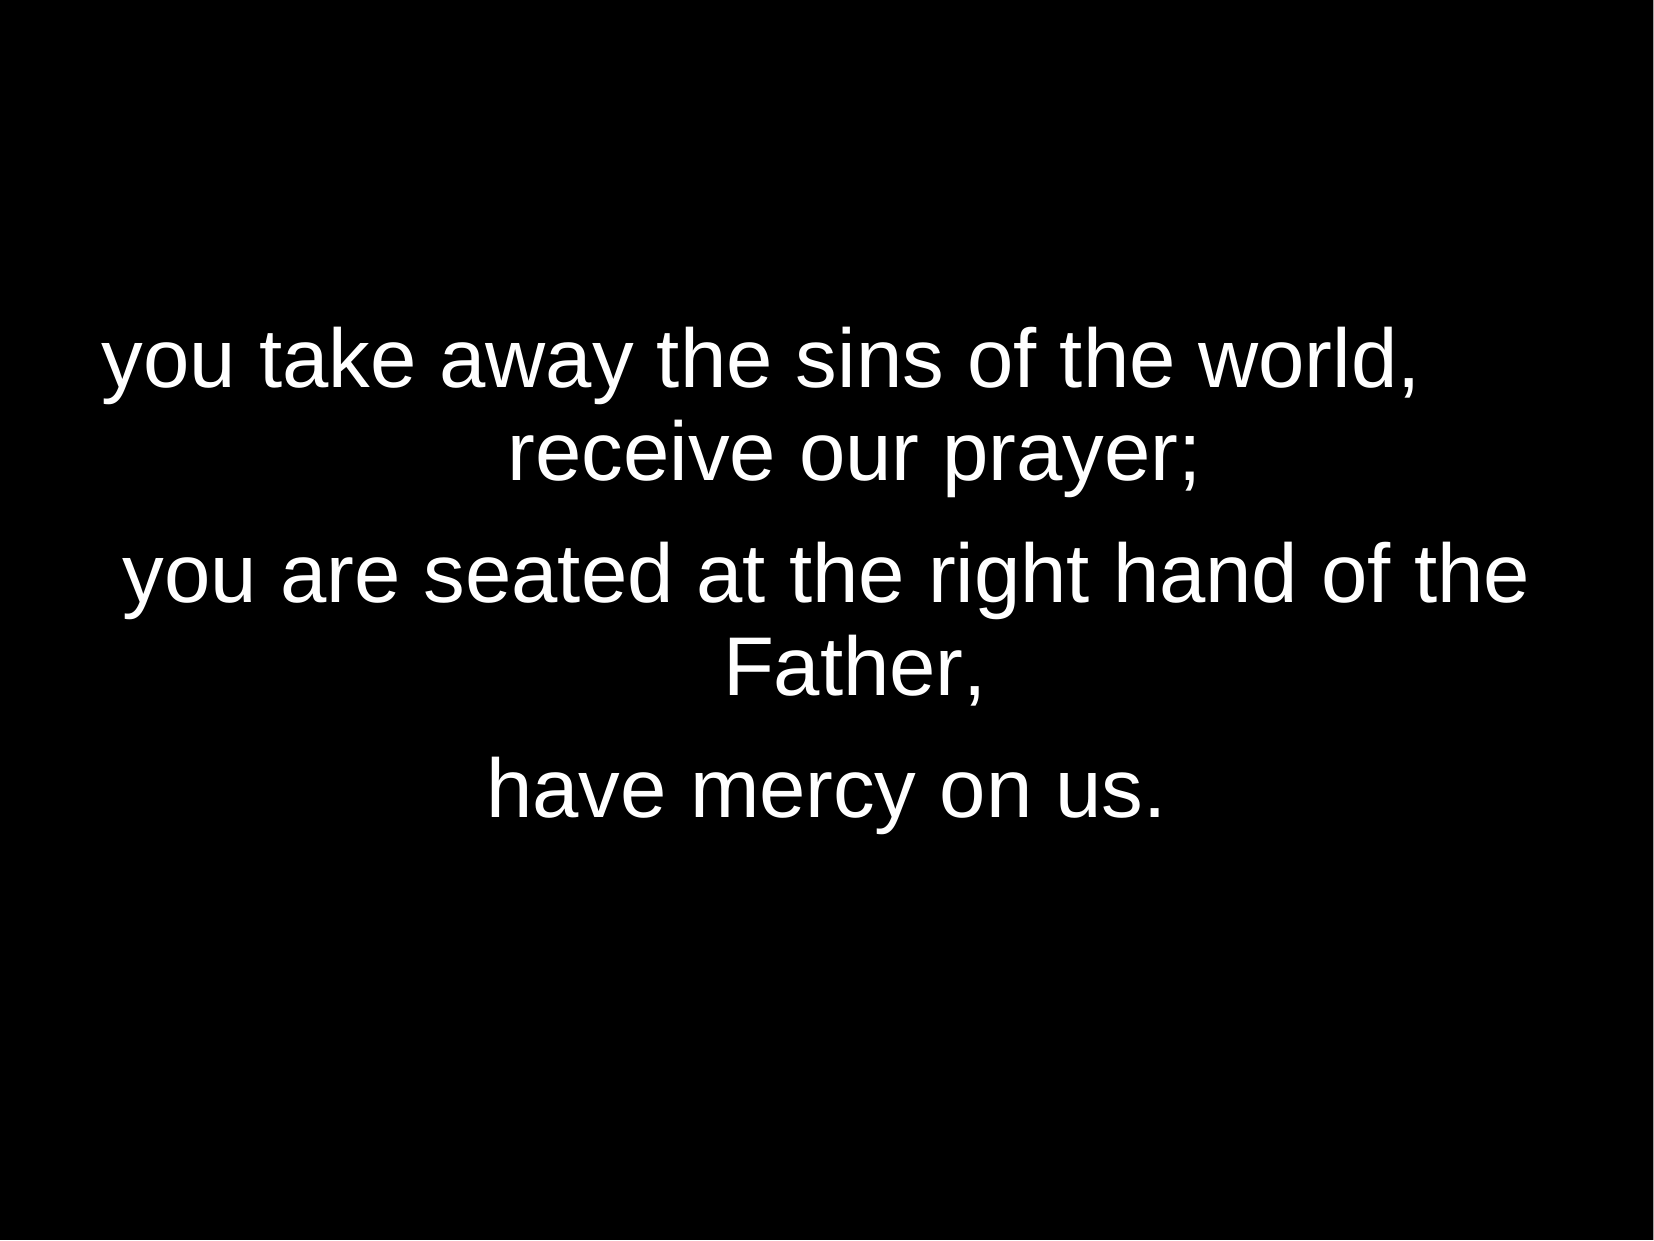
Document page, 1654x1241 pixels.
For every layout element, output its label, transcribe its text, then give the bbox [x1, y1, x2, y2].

list you take away the sins of the world, receive our prayer; you are seated at the right hand of the Father, have mercy on us. [0, 307, 1654, 1229]
